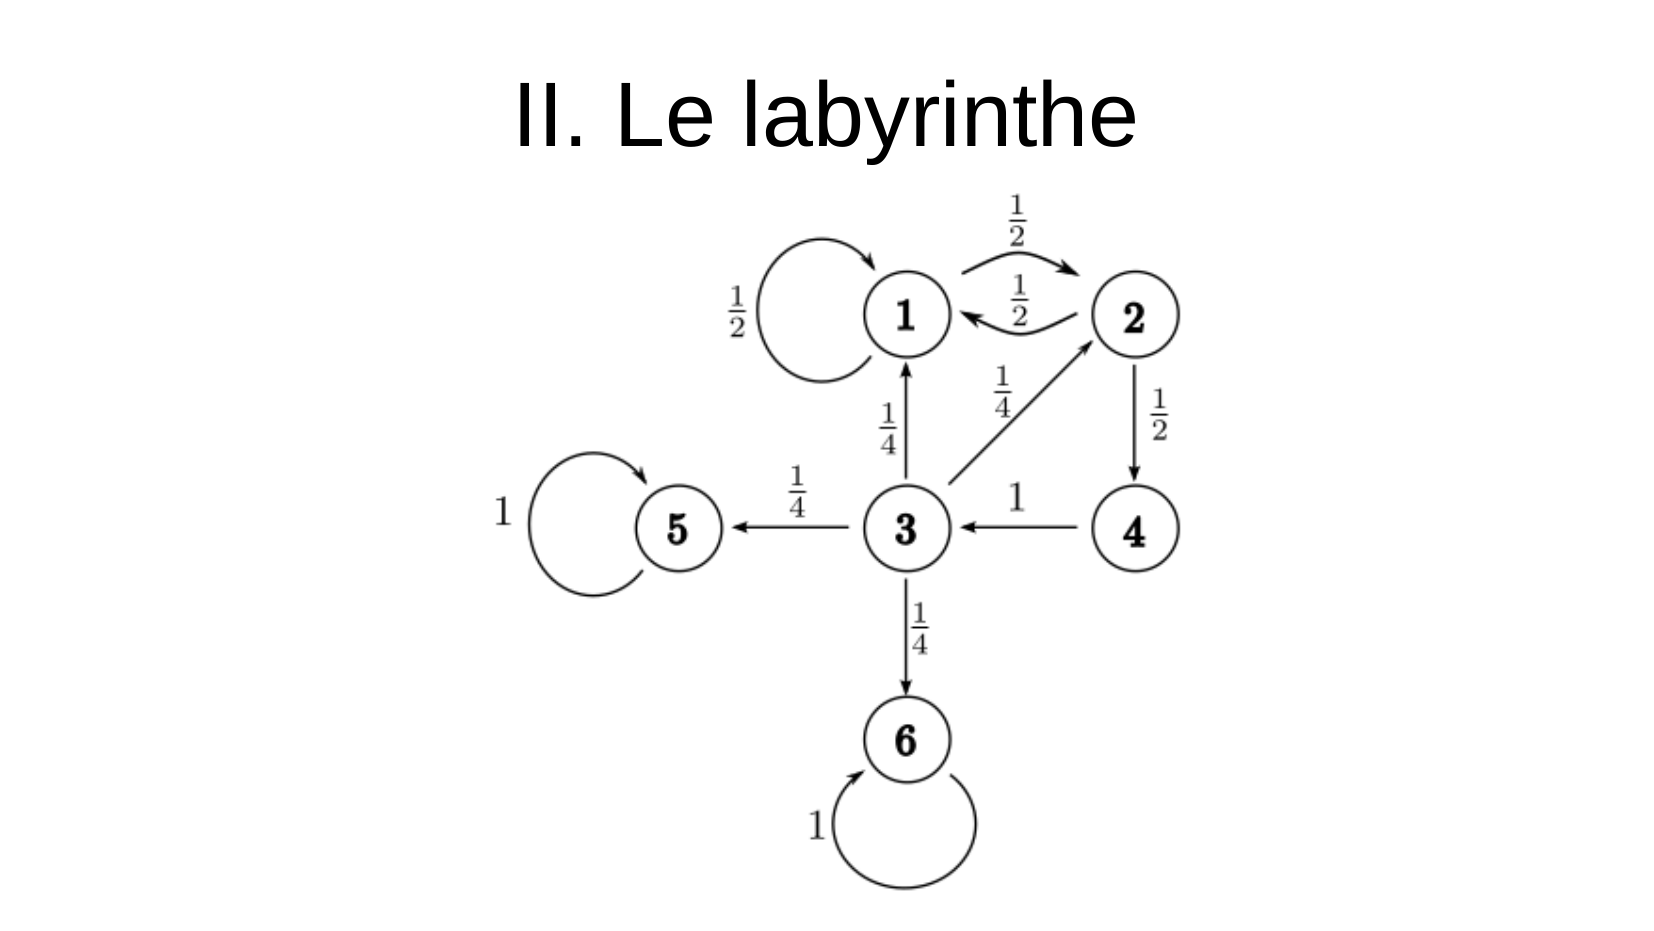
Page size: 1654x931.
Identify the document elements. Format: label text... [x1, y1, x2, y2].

picture [474, 192, 1186, 901]
title II. Le labyrinthe [82, 37, 1571, 193]
